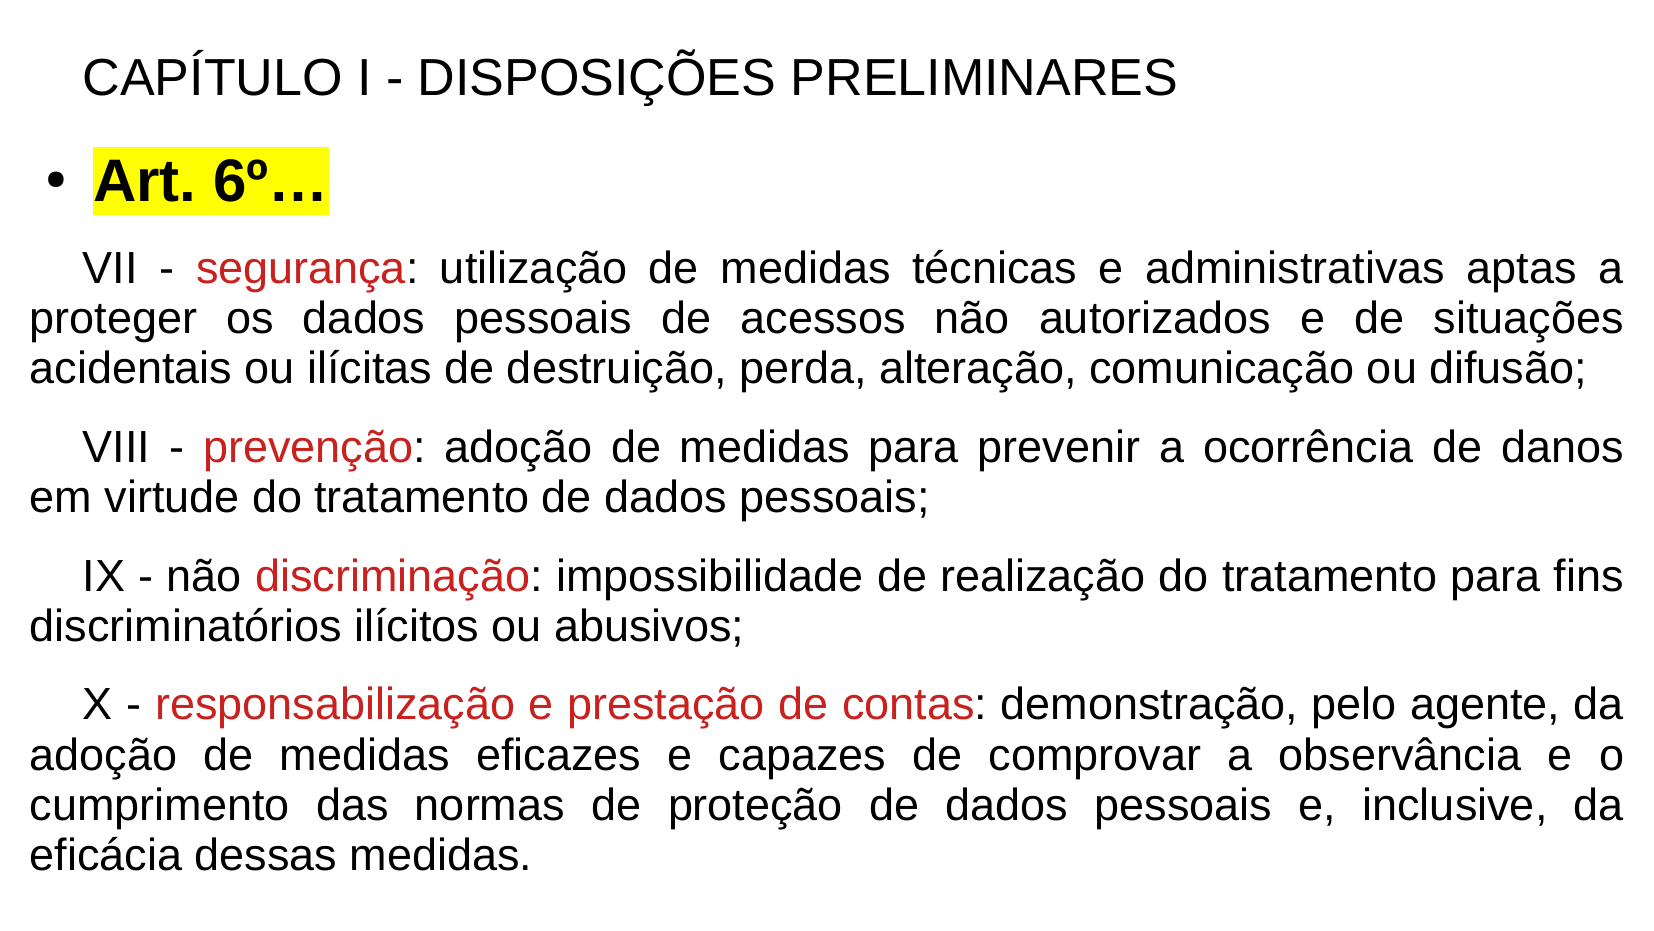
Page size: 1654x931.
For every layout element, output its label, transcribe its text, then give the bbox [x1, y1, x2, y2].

title CAPÍTULO I - DISPOSIÇÕES PRELIMINARES [82, 37, 1571, 119]
list Art. 6º… VII - segurança: utilização de medidas técnicas e administrativas aptas a proteger os dados pessoais de acessos não autorizados e de situações acidentais ou ilícitas de destruição, perda, alteração, comunicação ou difusão; VIII - prevenção: adoção de medidas para prevenir a ocorrência de danos em virtude do tratamento de dados pessoais; IX - não discriminação: impossibilidade de realização do tratamento para fins discriminatórios ilícitos ou abusivos; X - responsabilização e prestação de contas: demonstração, pelo agente, da adoção de medidas eficazes e capazes de comprovar a observância e o cumprimento das normas de proteção de dados pessoais e, inclusive, da eficácia dessas medidas. [29, 147, 1625, 886]
